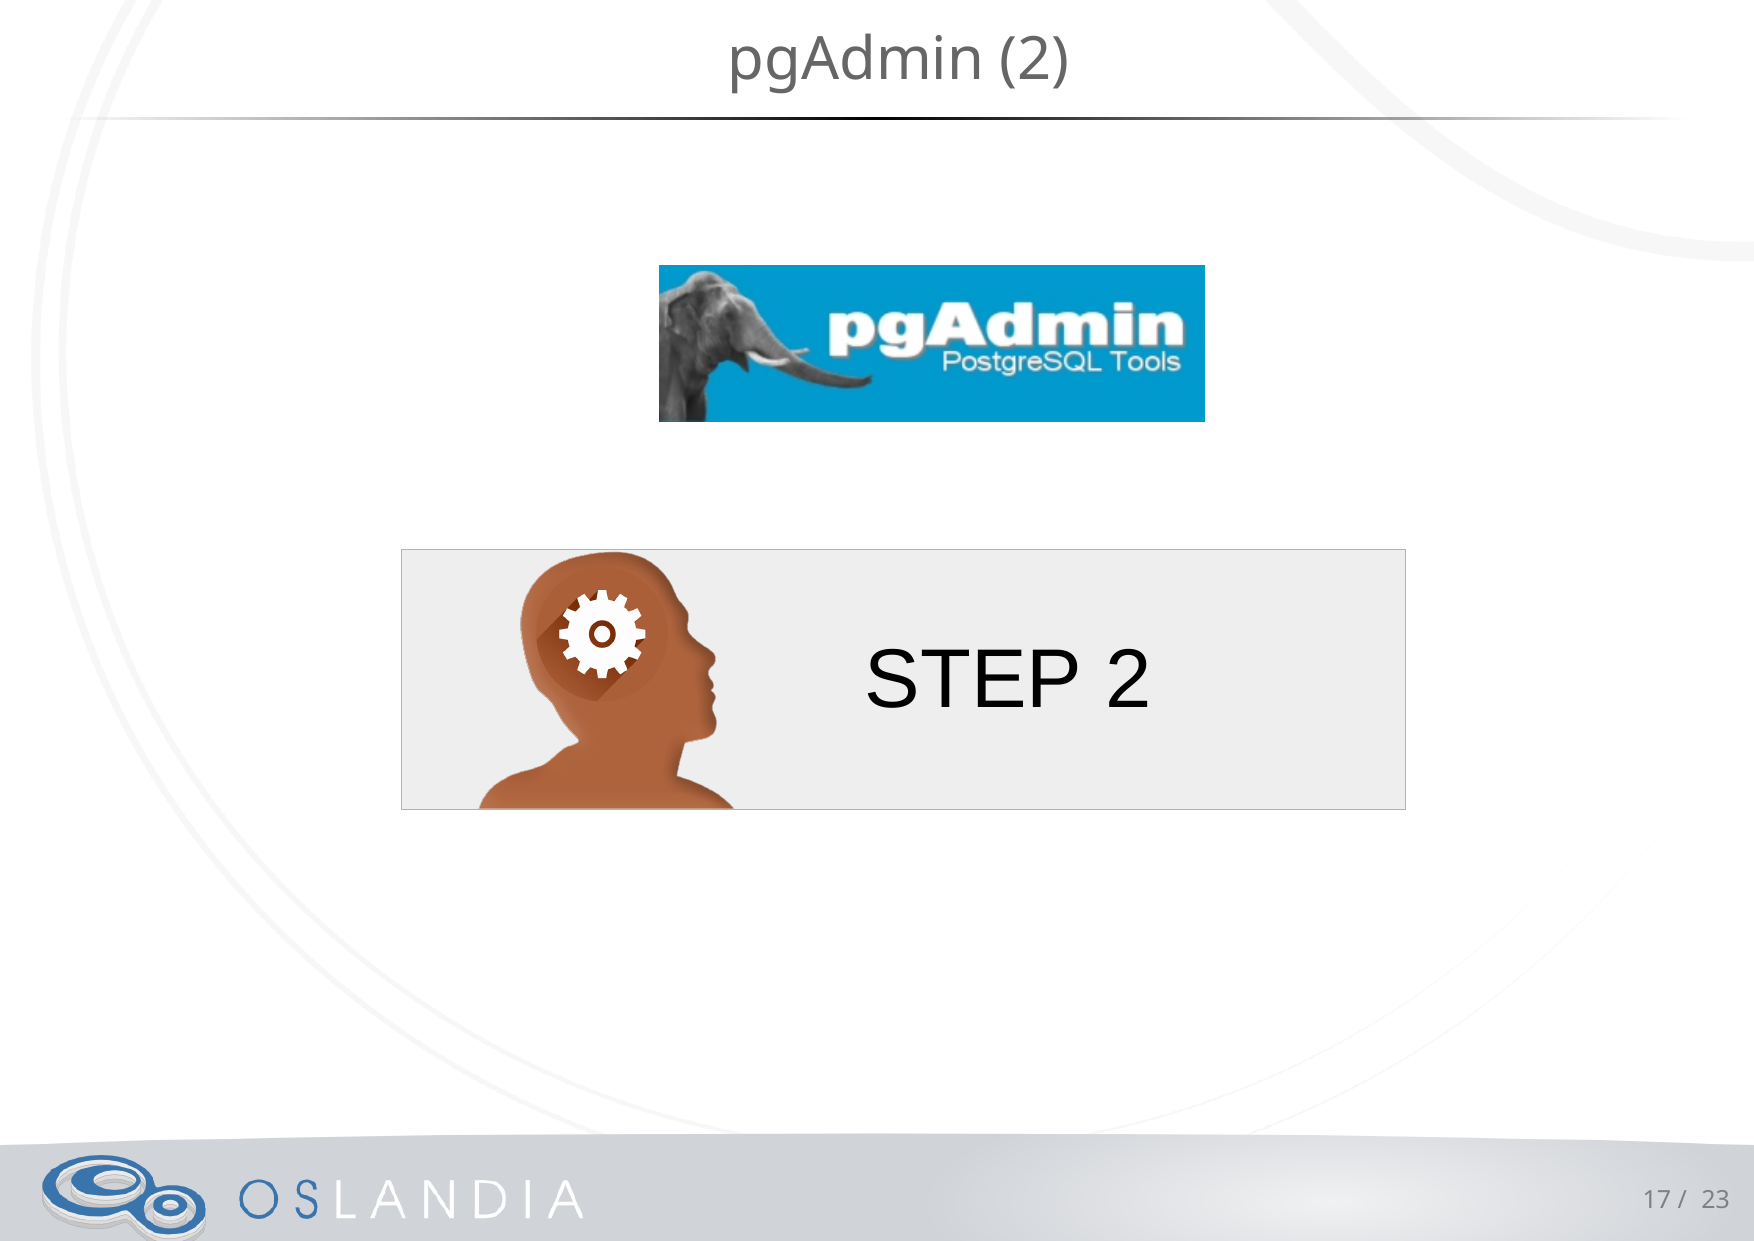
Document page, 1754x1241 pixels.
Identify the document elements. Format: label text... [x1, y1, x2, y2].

text_box STEP 2 [401, 549, 1406, 810]
picture [0, 0, 1754, 1241]
title pgAdmin (2) [31, 14, 1754, 98]
